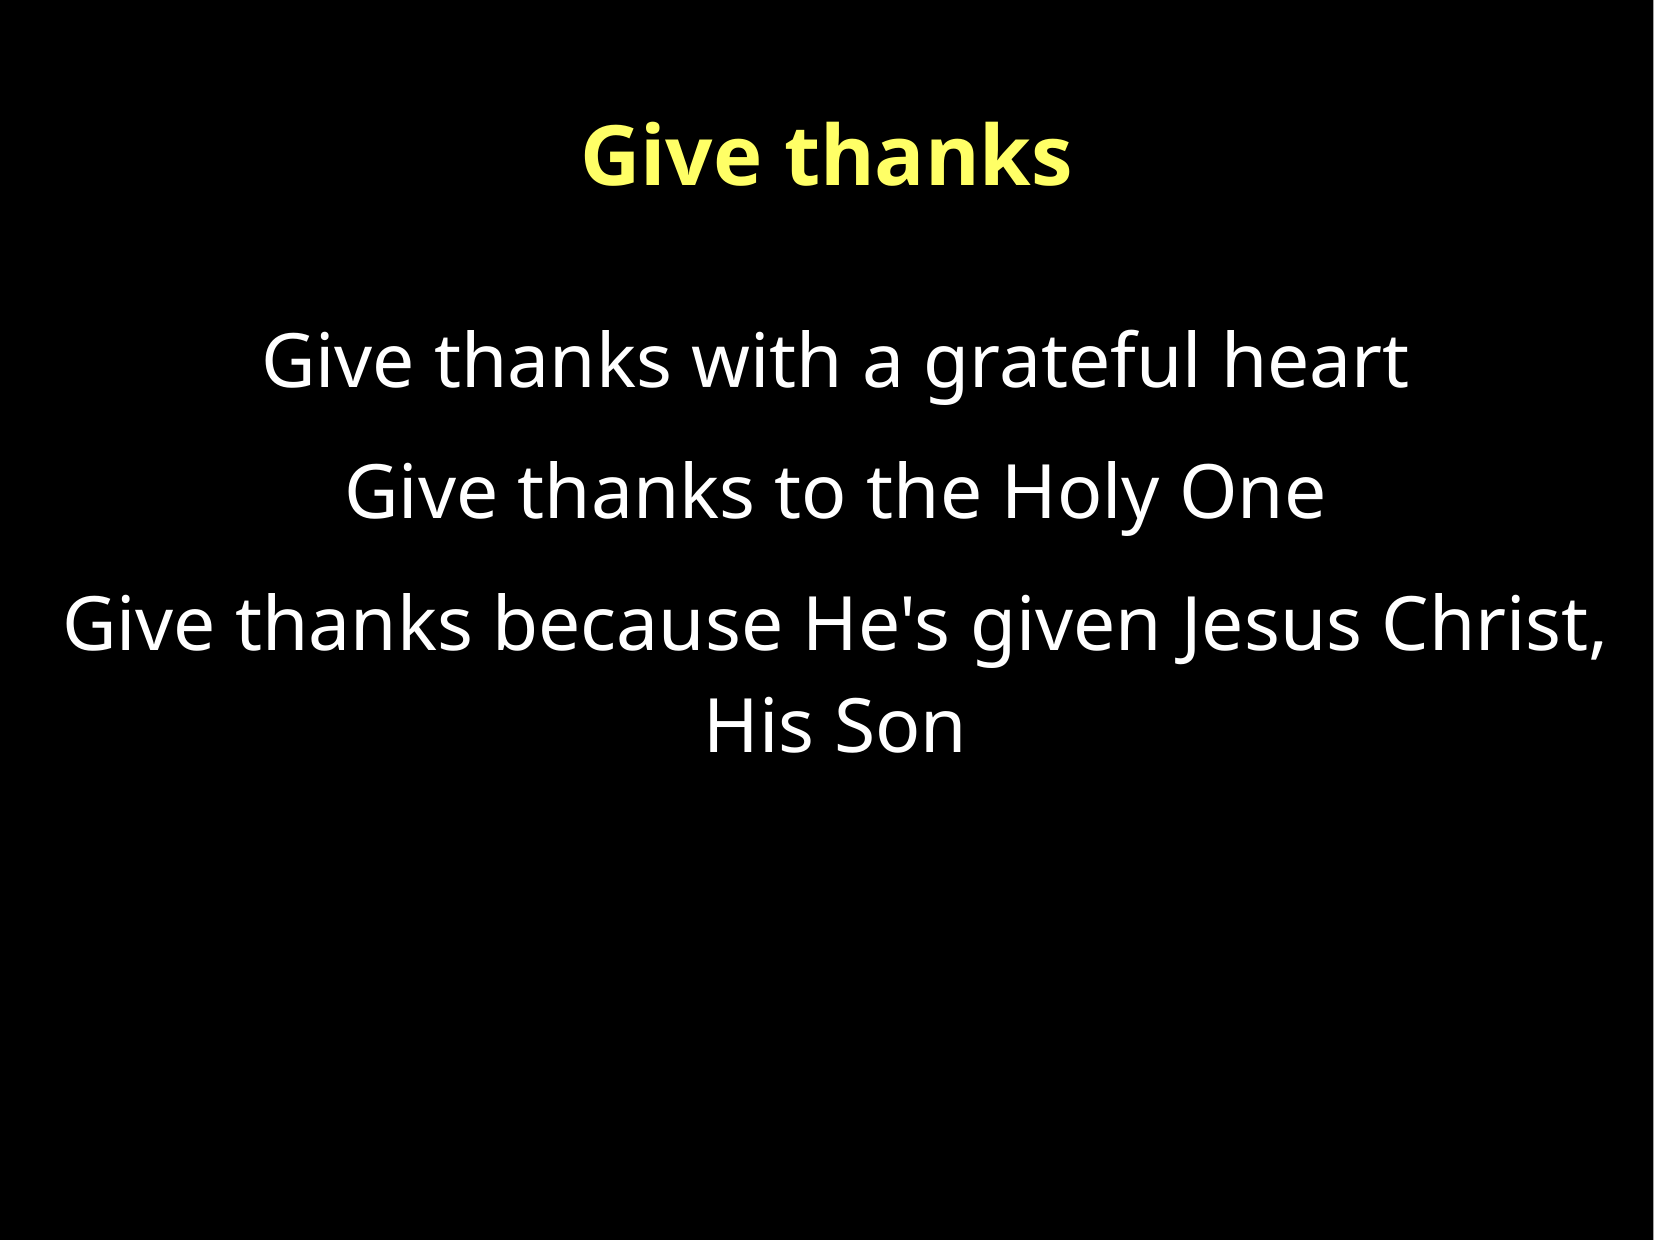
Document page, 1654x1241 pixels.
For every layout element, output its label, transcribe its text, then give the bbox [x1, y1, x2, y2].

title Give thanks [0, 49, 1654, 257]
list Give thanks with a grateful heart Give thanks to the Holy One Give thanks because He's given Jesus Christ, His Son [0, 307, 1654, 1229]
